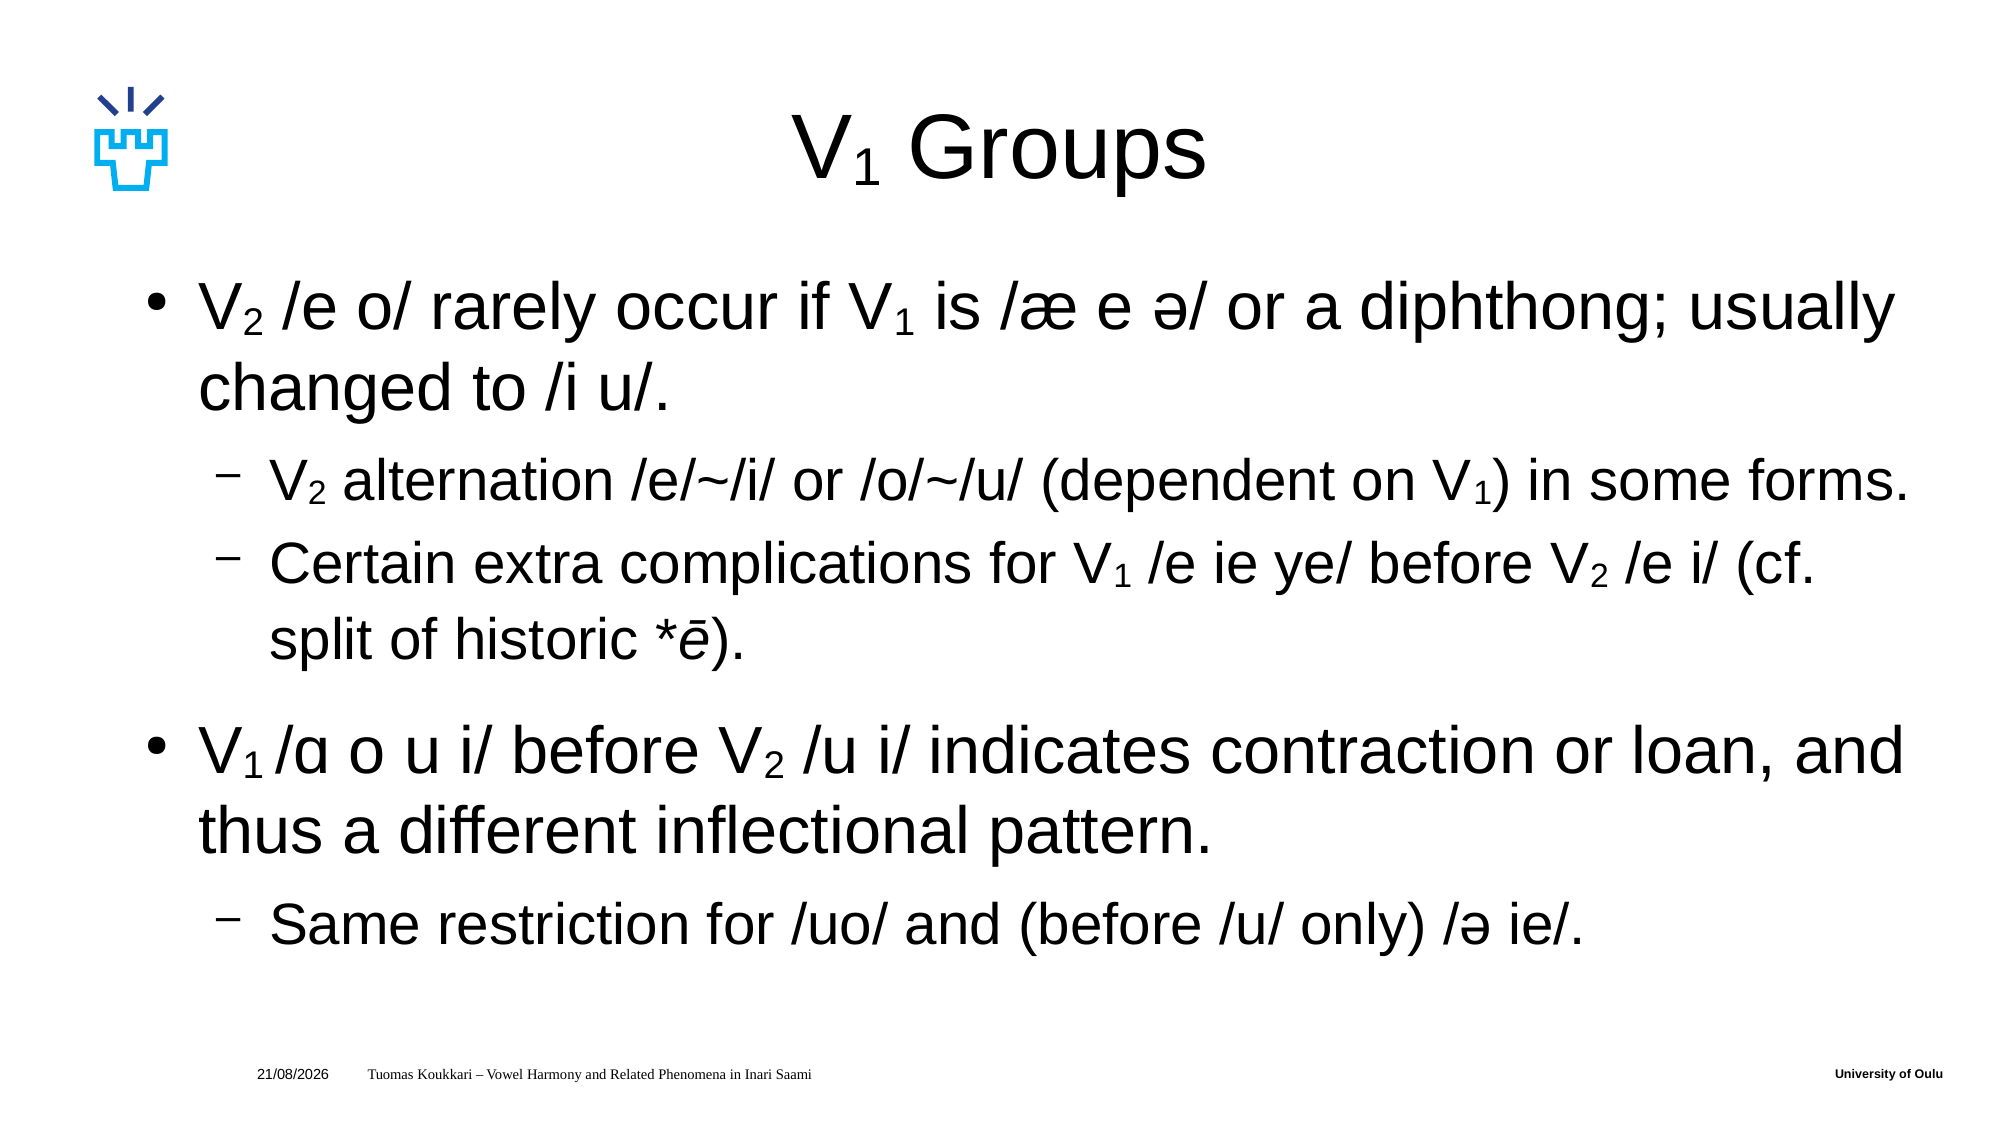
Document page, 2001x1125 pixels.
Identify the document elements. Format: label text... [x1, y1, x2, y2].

list V2 /e o/ rarely occur if V1 is /æ e ə/ or a diphthong; usually changed to /i u/. V2 alternation /e/~/i/ or /o/~/u/ (dependent on V1) in some forms. Certain extra complications for V1 /e ie ye/ before V2 /e i/ (cf. split of historic *ē). V1 /ɑ o u i/ before V2 /u i/ indicates contraction or loan, and thus a different inflectional pattern. Same restriction for /uo/ and (before /u/ only) /ə ie/. [127, 263, 1928, 1046]
title V1 Groups [306, 44, 1694, 250]
